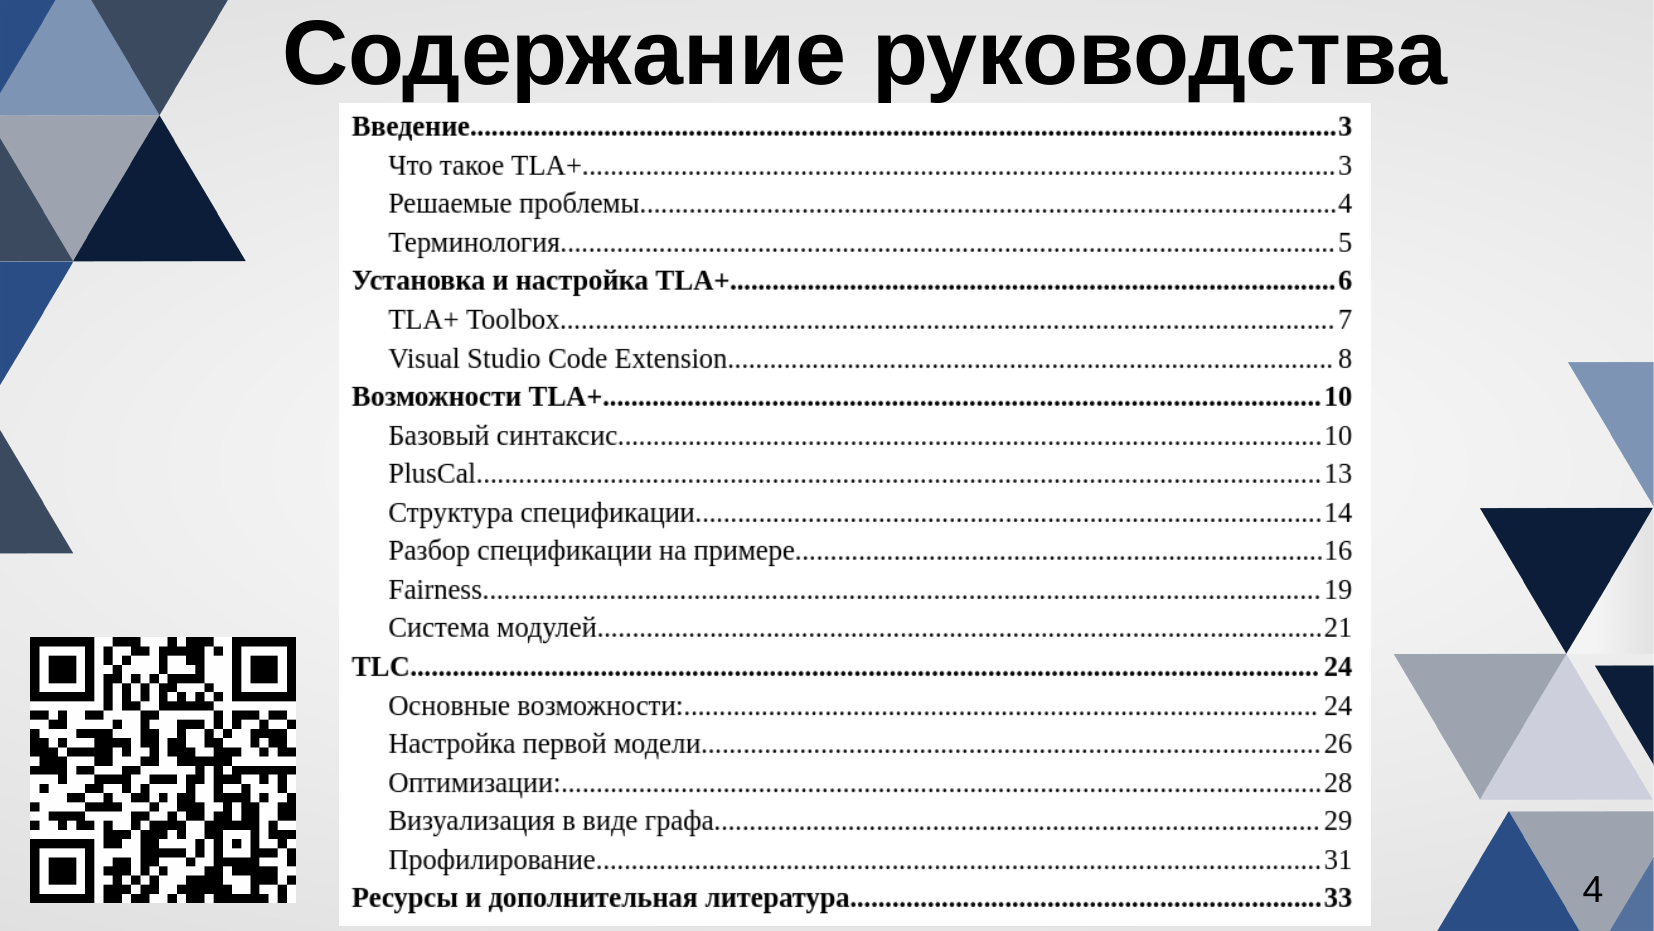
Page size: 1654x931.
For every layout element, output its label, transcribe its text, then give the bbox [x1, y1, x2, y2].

text_box <number> [1567, 861, 1654, 919]
picture [0, 0, 1654, 931]
title Содержание руководства [121, 0, 1610, 131]
